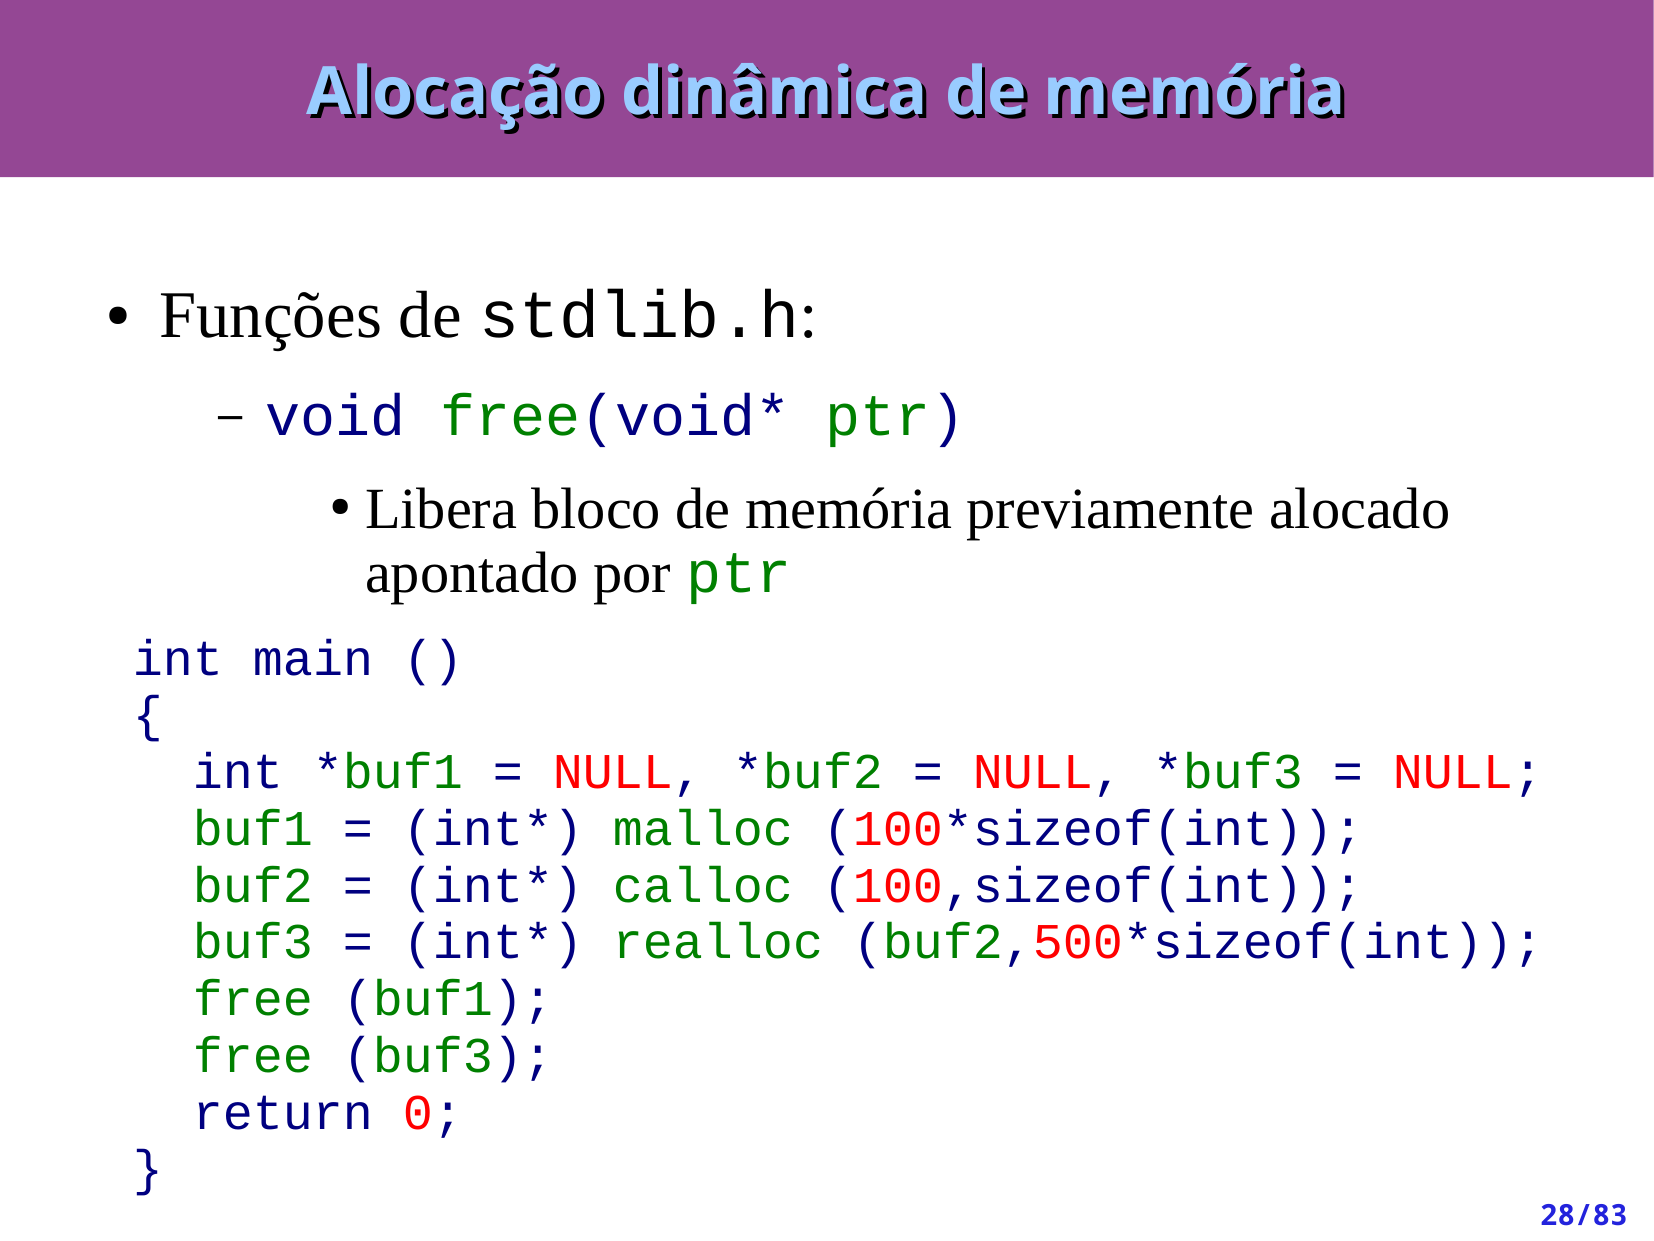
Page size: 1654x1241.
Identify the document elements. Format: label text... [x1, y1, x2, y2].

title Alocação dinâmica de memória [0, 0, 1654, 178]
list Funções de stdlib.h: void free(void* ptr) Libera bloco de memória previamente alocado apontado por ptr [88, 277, 1577, 1097]
text_box int main () { int *buf1 = NULL, *buf2 = NULL, *buf3 = NULL; buf1 = (int*) malloc (100*sizeof(int)); buf2 = (int*) calloc (100,sizeof(int)); buf3 = (int*) realloc (buf2,500*sizeof(int)); free (buf1); free (buf3); return 0; } [118, 625, 1595, 1211]
